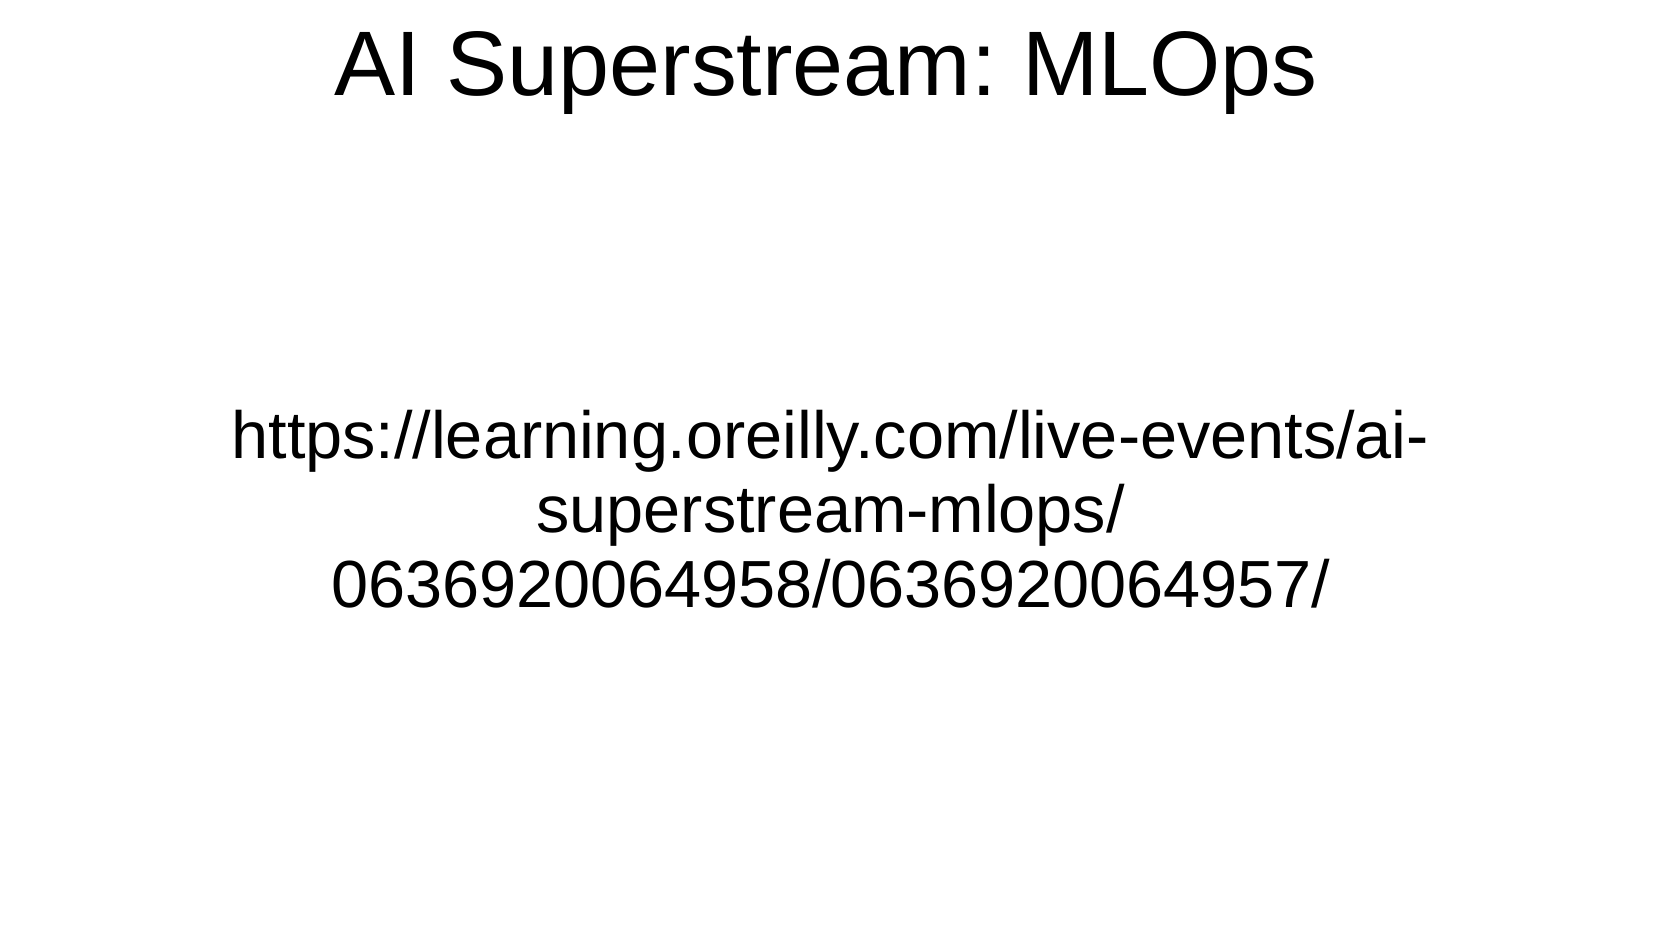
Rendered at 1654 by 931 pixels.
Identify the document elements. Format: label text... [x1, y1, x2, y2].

subtitle https://learning.oreilly.com/live-events/ai-superstream-mlops/0636920064958/0636920064957/ [86, 240, 1576, 780]
title AI Superstream: MLOps [82, 12, 1571, 218]
